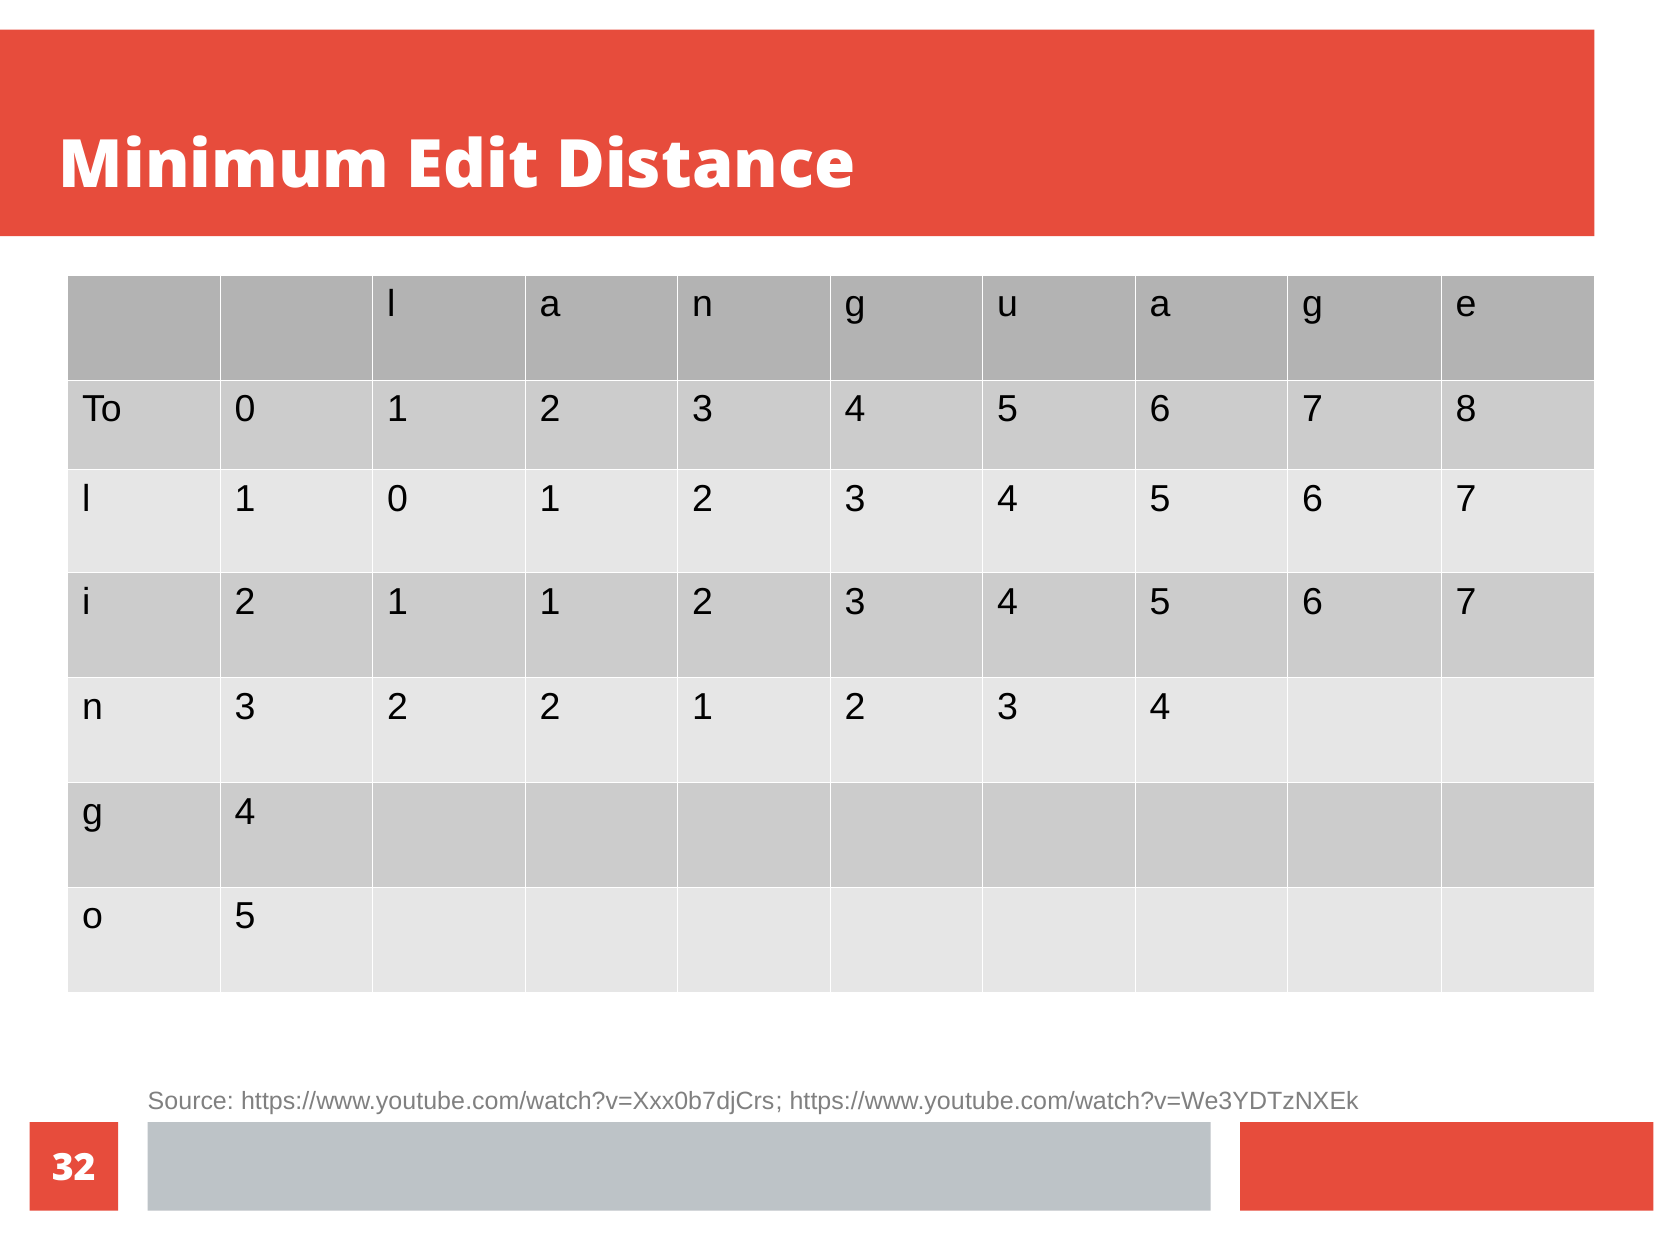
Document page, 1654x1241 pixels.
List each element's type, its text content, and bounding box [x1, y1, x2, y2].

table_cell 1 [373, 381, 525, 469]
table_cell 5 [983, 381, 1135, 469]
table_cell 2 [221, 573, 372, 677]
table_cell To [68, 381, 220, 469]
list Source: https://www.youtube.com/watch?v=Xxx0b7djCrs; https://www.youtube.com/watch?v=We3YDTzNXEk [112, 1086, 1619, 1128]
table_cell [1136, 783, 1287, 887]
table_cell 2 [831, 678, 982, 782]
table_header l [373, 276, 525, 380]
table_cell 1 [373, 573, 525, 677]
table_cell 8 [1442, 381, 1594, 469]
table_cell [1288, 678, 1441, 782]
table_cell [1288, 783, 1441, 887]
table_header e [1442, 276, 1594, 380]
table_cell [1442, 888, 1594, 992]
table_cell 1 [526, 470, 677, 572]
table_cell 7 [1288, 381, 1441, 469]
table_cell [983, 783, 1135, 887]
table_cell 0 [373, 470, 525, 572]
table_cell [1442, 678, 1594, 782]
table_cell o [68, 888, 220, 992]
table_cell [678, 783, 830, 887]
table_cell [373, 783, 525, 887]
table_cell 6 [1288, 470, 1441, 572]
table_cell 2 [526, 678, 677, 782]
table_cell [1442, 783, 1594, 887]
table_header a [526, 276, 677, 380]
table_cell [526, 888, 677, 992]
table_cell [831, 888, 982, 992]
table_cell [1288, 888, 1441, 992]
table_header a [1136, 276, 1287, 380]
table_cell 0 [221, 381, 372, 469]
table_cell 5 [1136, 573, 1287, 677]
table_cell 5 [221, 888, 372, 992]
table_cell i [68, 573, 220, 677]
table_cell 7 [1442, 470, 1594, 572]
table_cell 2 [678, 470, 830, 572]
table_cell 3 [983, 678, 1135, 782]
table_cell [983, 888, 1135, 992]
table_cell 5 [1136, 470, 1287, 572]
table_cell [678, 888, 830, 992]
table_cell [831, 783, 982, 887]
table_header u [983, 276, 1135, 380]
table_header g [1288, 276, 1441, 380]
table_cell [526, 783, 677, 887]
table_cell 6 [1288, 573, 1441, 677]
table_cell n [68, 678, 220, 782]
table_cell 3 [221, 678, 372, 782]
title Minimum Edit Distance [59, 59, 1595, 207]
table_cell 7 [1442, 573, 1594, 677]
table_cell 2 [526, 381, 677, 469]
table_cell 6 [1136, 381, 1287, 469]
table_cell [373, 888, 525, 992]
table_cell 2 [678, 573, 830, 677]
table_cell 1 [526, 573, 677, 677]
table_cell 1 [678, 678, 830, 782]
table_header [221, 276, 372, 380]
table_cell 4 [983, 470, 1135, 572]
table_cell [1136, 888, 1287, 992]
table_cell 3 [831, 573, 982, 677]
table_cell 2 [373, 678, 525, 782]
table_cell 3 [678, 381, 830, 469]
table_cell g [68, 783, 220, 887]
table_cell 4 [221, 783, 372, 887]
table_cell 4 [831, 381, 982, 469]
table_cell l [68, 470, 220, 572]
table_header n [678, 276, 830, 380]
table_cell 3 [831, 470, 982, 572]
table_header g [831, 276, 982, 380]
table_header [68, 276, 220, 380]
table_cell 4 [983, 573, 1135, 677]
table_cell 4 [1136, 678, 1287, 782]
table_cell 1 [221, 470, 372, 572]
